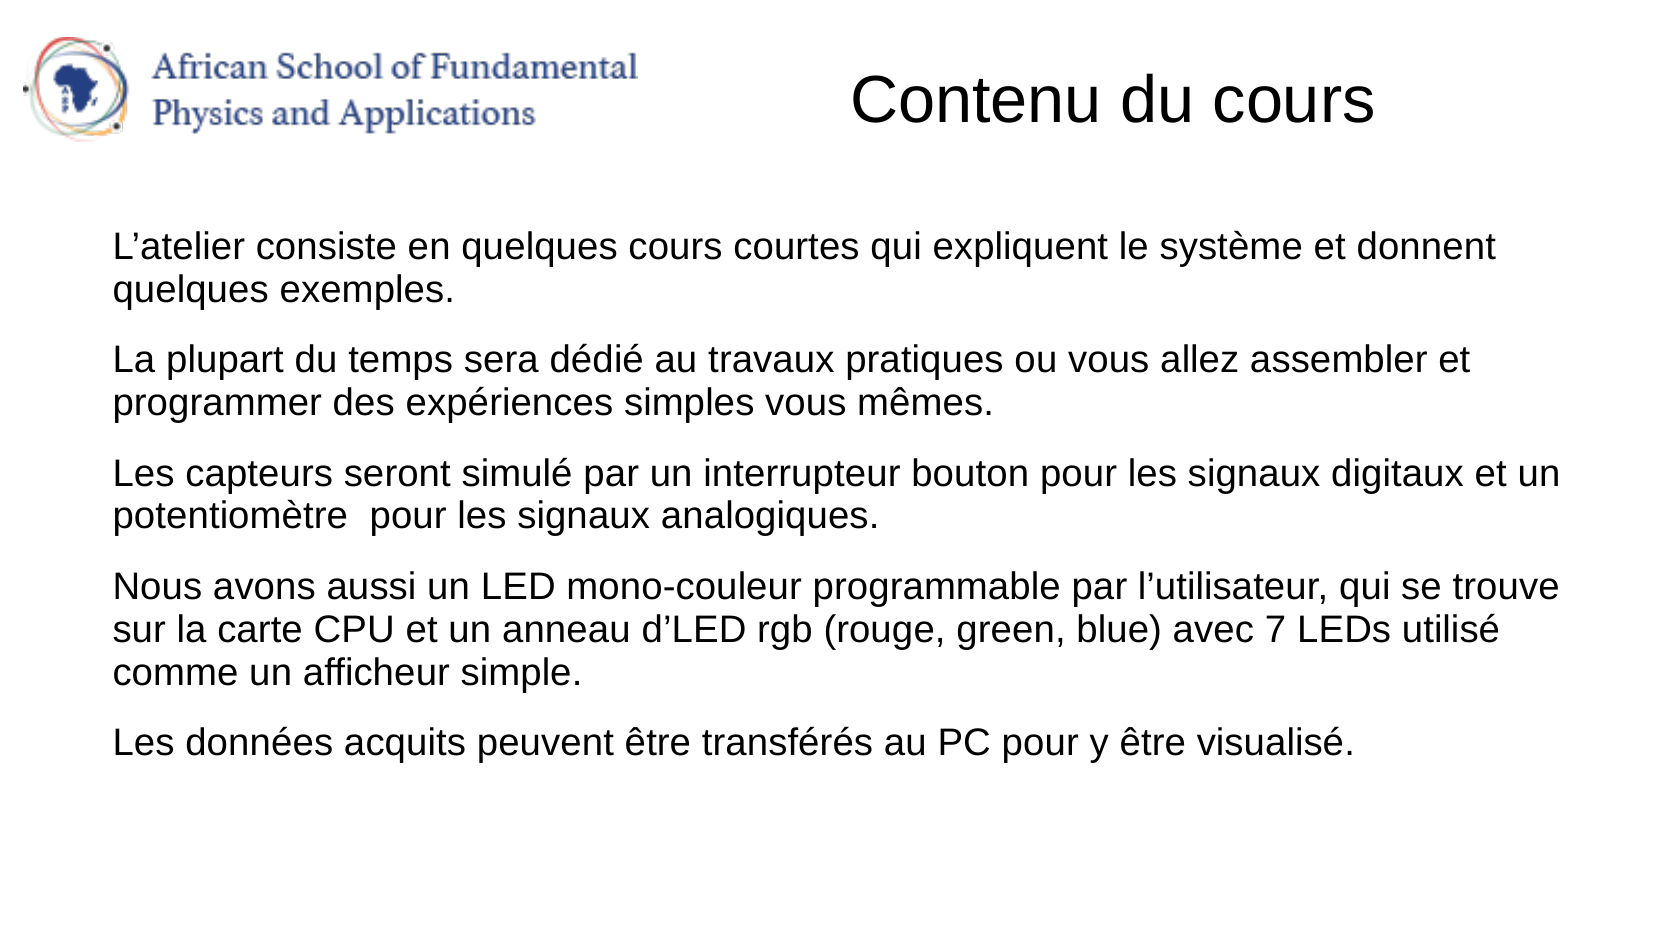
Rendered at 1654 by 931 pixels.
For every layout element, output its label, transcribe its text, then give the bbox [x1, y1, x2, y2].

picture [23, 37, 635, 142]
title Contenu du cours [635, 21, 1610, 177]
list L’atelier consiste en quelques cours courtes qui expliquent le système et donnent quelques exemples. La plupart du temps sera dédié au travaux pratiques ou vous allez assembler et programmer des expériences simples vous mêmes. Les capteurs seront simulé par un interrupteur bouton pour les signaux digitaux et un potentiomètre pour les signaux analogiques. Nous avons aussi un LED mono-couleur programmable par l’utilisateur, qui se trouve sur la carte CPU et un anneau d’LED rgb (rouge, green, blue) avec 7 LEDs utilisé comme un afficheur simple. Les données acquits peuvent être transférés au PC pour y être visualisé. [112, 225, 1601, 765]
